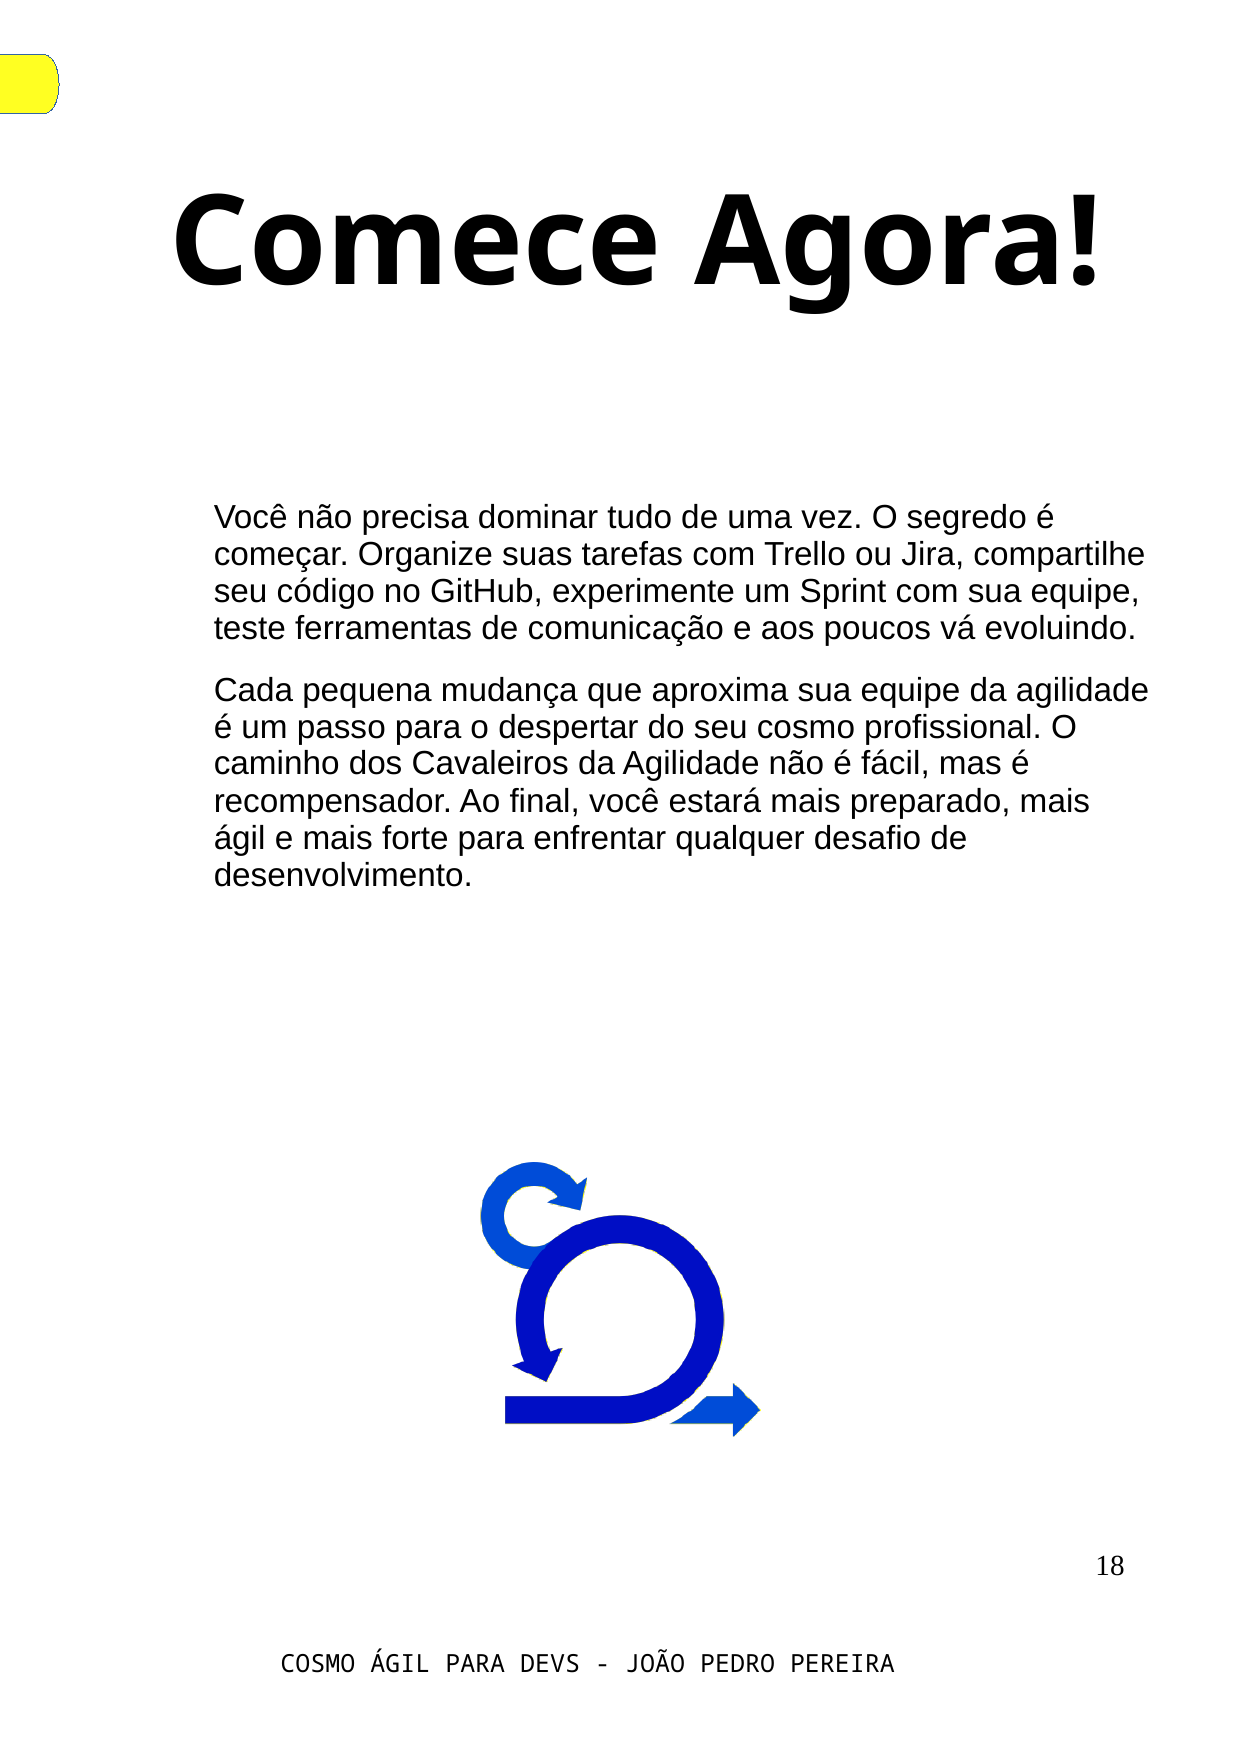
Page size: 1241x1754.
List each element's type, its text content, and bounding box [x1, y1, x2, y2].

title Comece Agora! [147, 169, 1158, 473]
picture [383, 1062, 857, 1536]
list Você não precisa dominar tudo de uma vez. O segredo é começar. Organize suas tarefas com Trello ou Jira, compartilhe seu código no GitHub, experimente um Sprint com sua equipe, teste ferramentas de comunicação e aos poucos vá evoluindo. Cada pequena mudança que aproxima sua equipe da agilidade é um passo para o despertar do seu cosmo profissional. O caminho dos Cavaleiros da Agilidade não é fácil, mas é recompensador. Ao final, você estará mais preparado, mais ágil e mais forte para enfrentar qualquer desafio de desenvolvimento. [141, 498, 1152, 1447]
text_box COSMO ÁGIL PARA DEVS - JOÃO PEDRO PEREIRA [265, 1638, 1207, 1696]
text_box [0, 54, 60, 114]
